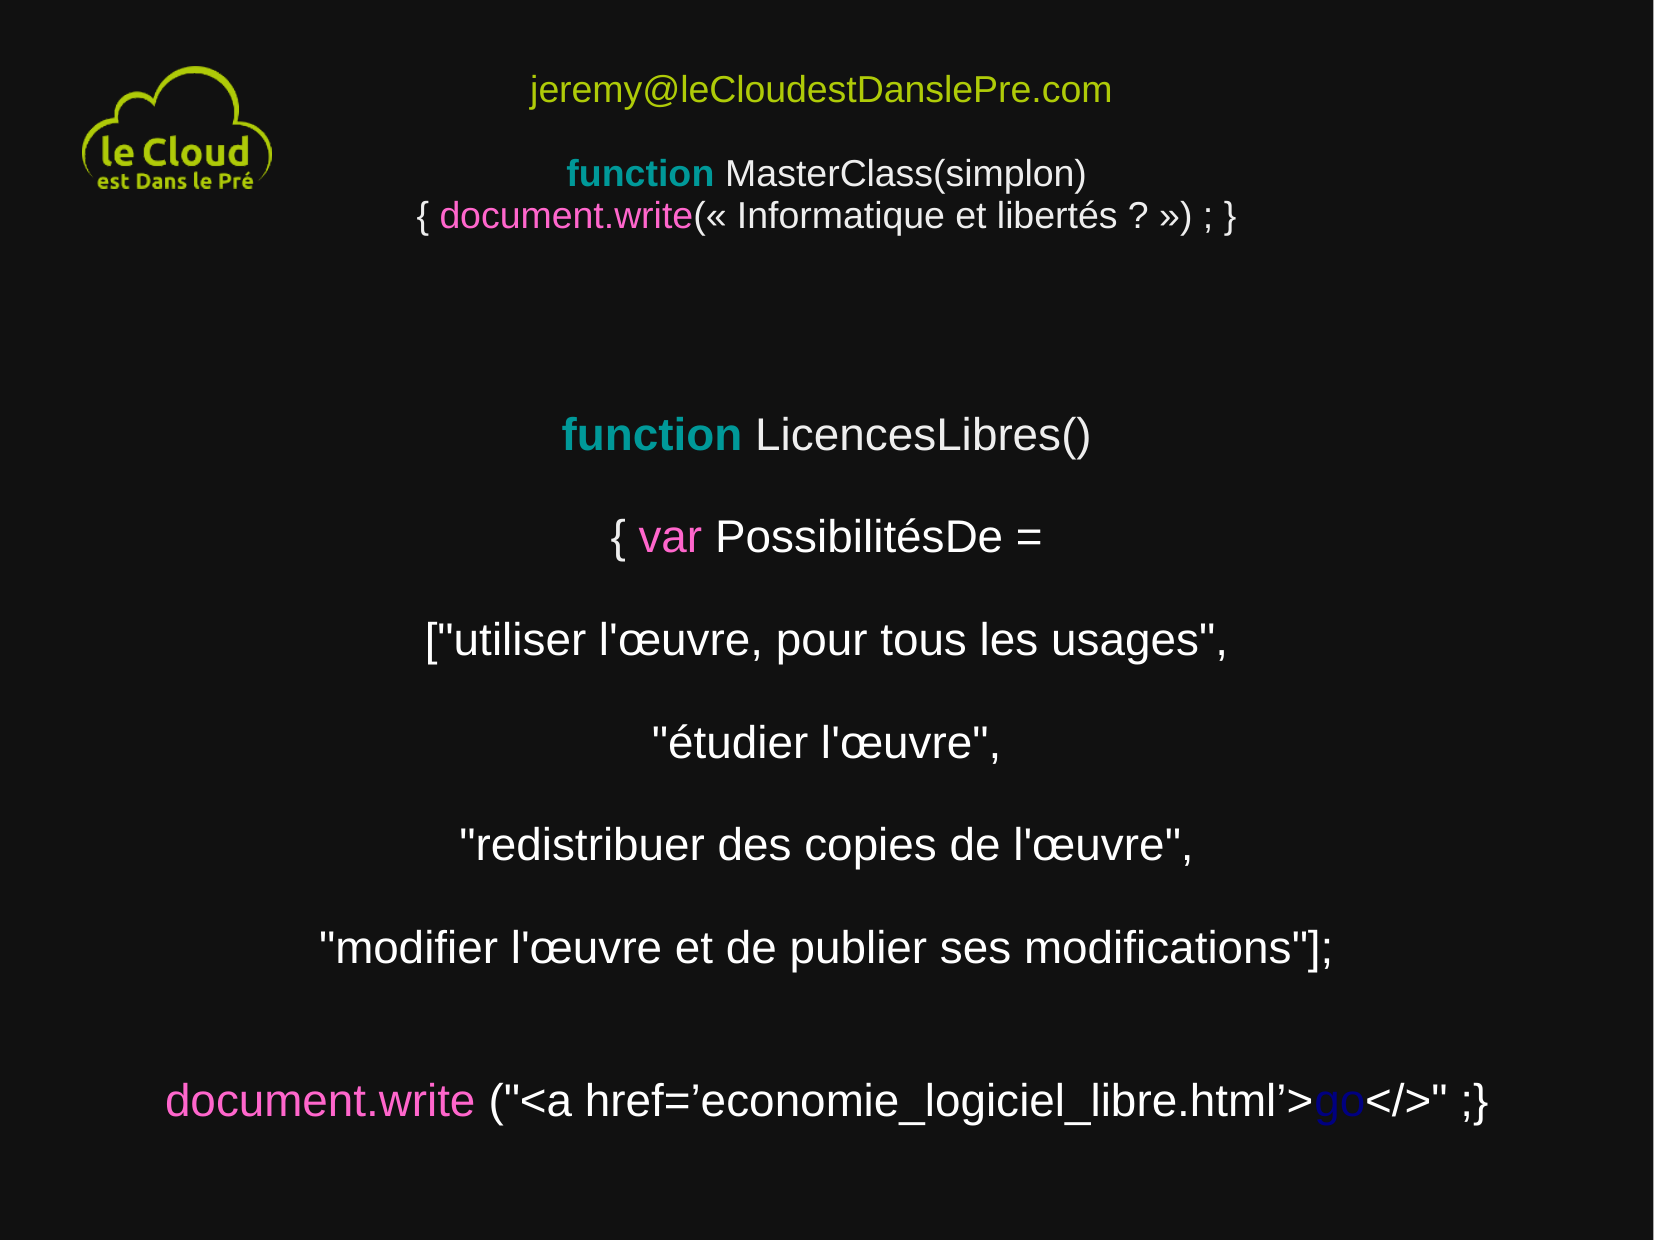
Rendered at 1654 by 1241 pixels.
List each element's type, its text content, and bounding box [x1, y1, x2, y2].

picture [82, 66, 272, 189]
title jeremy@leCloudestDanslePre.com function MasterClass(simplon) { document.write(« Informatique et libertés ? ») ; } [82, 47, 1571, 258]
subtitle function LicencesLibres() { var PossibilitésDe = ["utiliser l'œuvre, pour tous les usages", "étudier l'œuvre", "redistribuer des copies de l'œuvre", "modifier l'œuvre et de publier ses modifications"]; document.write ("<a href=’economie_logiciel_libre.html’>go</>" ;} [82, 408, 1571, 1127]
